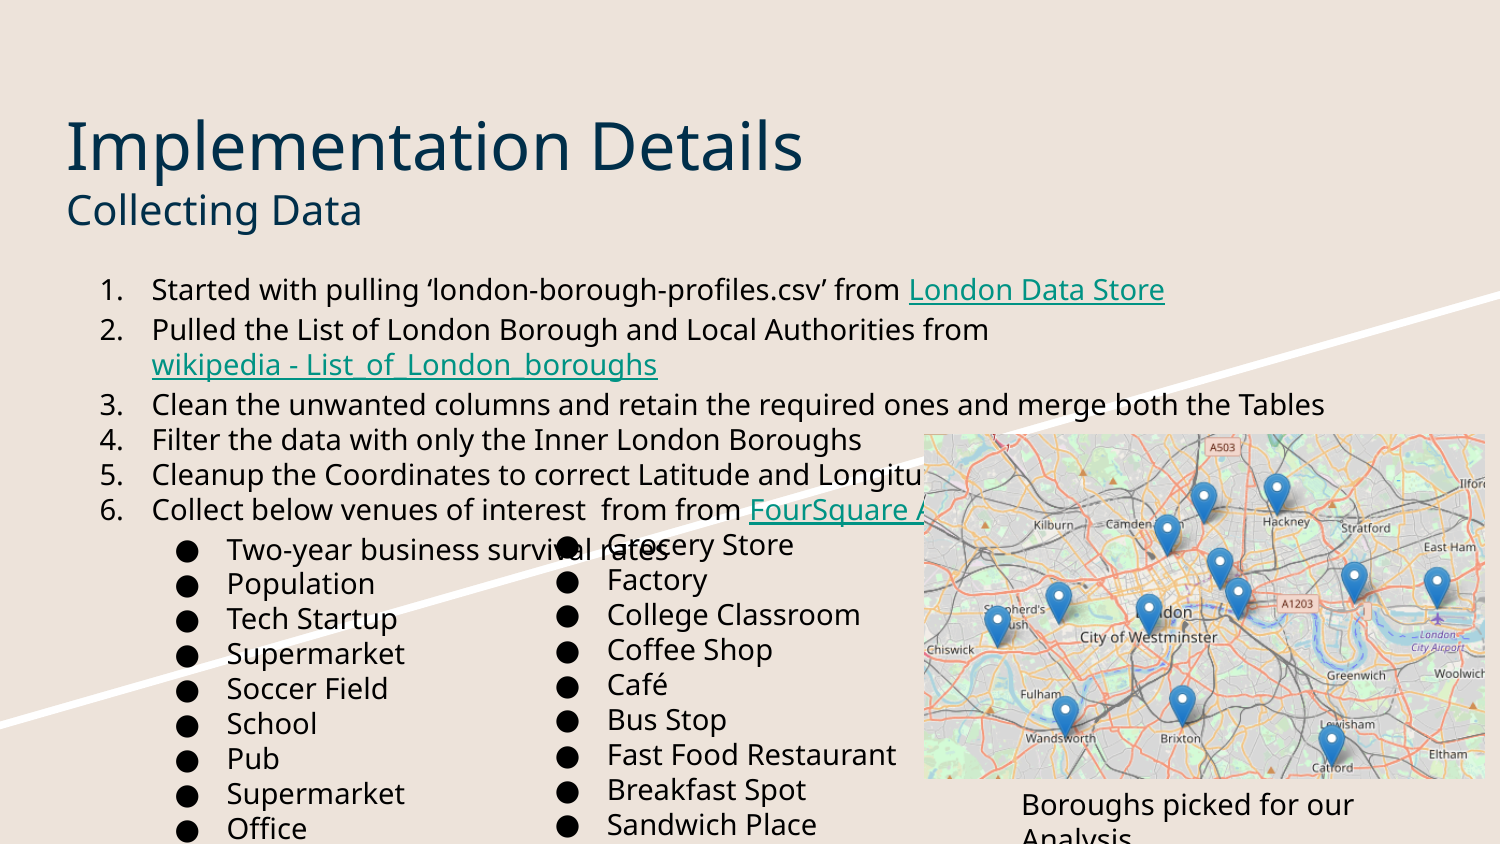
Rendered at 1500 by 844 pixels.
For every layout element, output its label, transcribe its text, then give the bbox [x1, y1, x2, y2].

text_box Started with pulling ‘london-borough-profiles.csv’ from London Data Store Pulled the List of London Borough and Local Authorities from wikipedia - List_of_London_boroughs Clean the unwanted columns and retain the required ones and merge both the Tables Filter the data with only the Inner London Boroughs Cleanup the Coordinates to correct Latitude and Longitudes Collect below venues of interest from from FourSquare API Two-year business survival rates Population Tech Startup Supermarket Soccer Field School Pub Supermarket Office Historic Sites [61, 256, 1449, 797]
text_box Grocery Store Factory College Classroom Coffee Shop Café Bus Stop Fast Food Restaurant Breakfast Spot Sandwich Place [441, 511, 934, 837]
picture [924, 434, 1485, 779]
title Implementation Details Collecting Data [51, 88, 1449, 299]
text_box Boroughs picked for our Analysis [1006, 771, 1466, 844]
